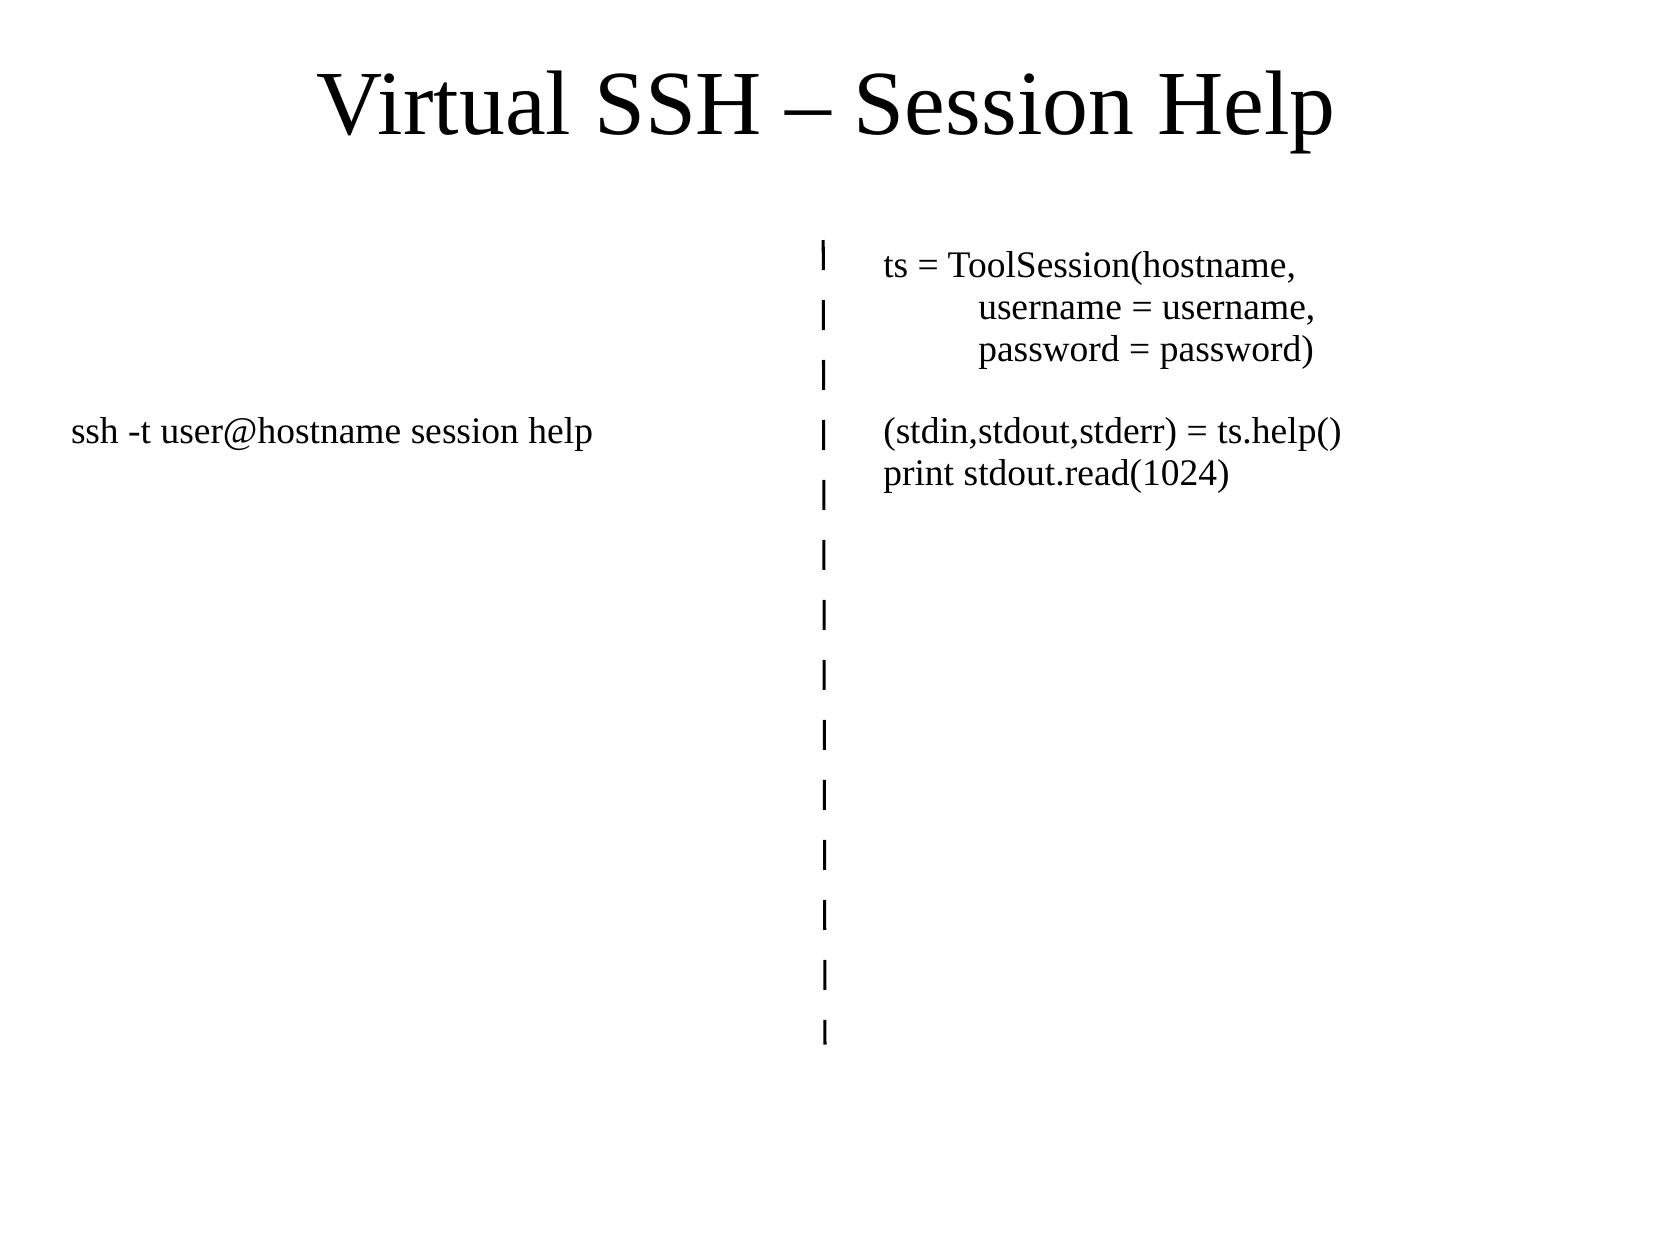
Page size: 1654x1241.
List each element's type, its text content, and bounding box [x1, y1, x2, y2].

text_box [263, 401, 868, 472]
text_box ts = ToolSession(hostname, username = username, password = password) (stdin,stdout,stderr) = ts.help() print stdout.read(1024) [868, 237, 1610, 501]
title Virtual SSH – Session Help [82, 52, 1571, 155]
text_box ssh -t user@hostname session help [56, 236, 796, 460]
